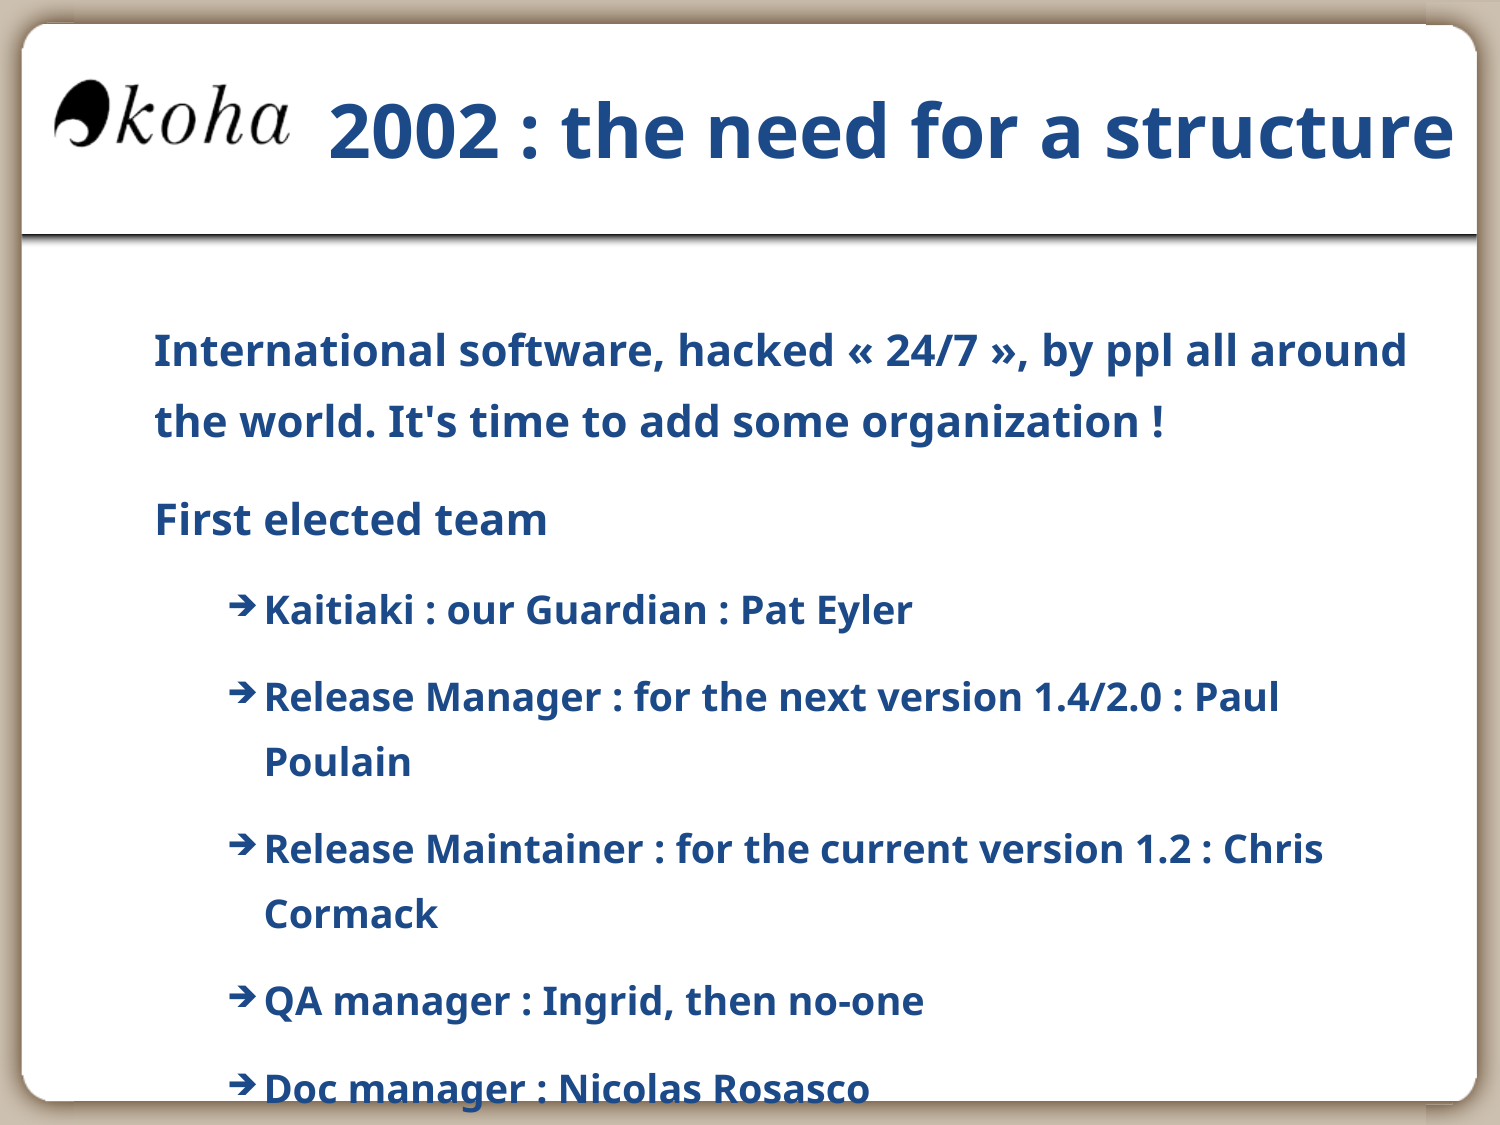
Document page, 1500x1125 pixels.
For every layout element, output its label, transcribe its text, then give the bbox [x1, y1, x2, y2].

title 2002 : the need for a structure [315, 0, 1463, 260]
picture [0, 0, 1500, 1125]
list International software, hacked « 24/7 », by ppl all around the world. It's time to add some organization ! First elected team Kaitiaki : our Guardian : Pat Eyler Release Manager : for the next version 1.4/2.0 : Paul Poulain Release Maintainer : for the current version 1.2 : Chris Cormack QA manager : Ingrid, then no-one Doc manager : Nicolas Rosasco [150, 307, 1414, 1051]
